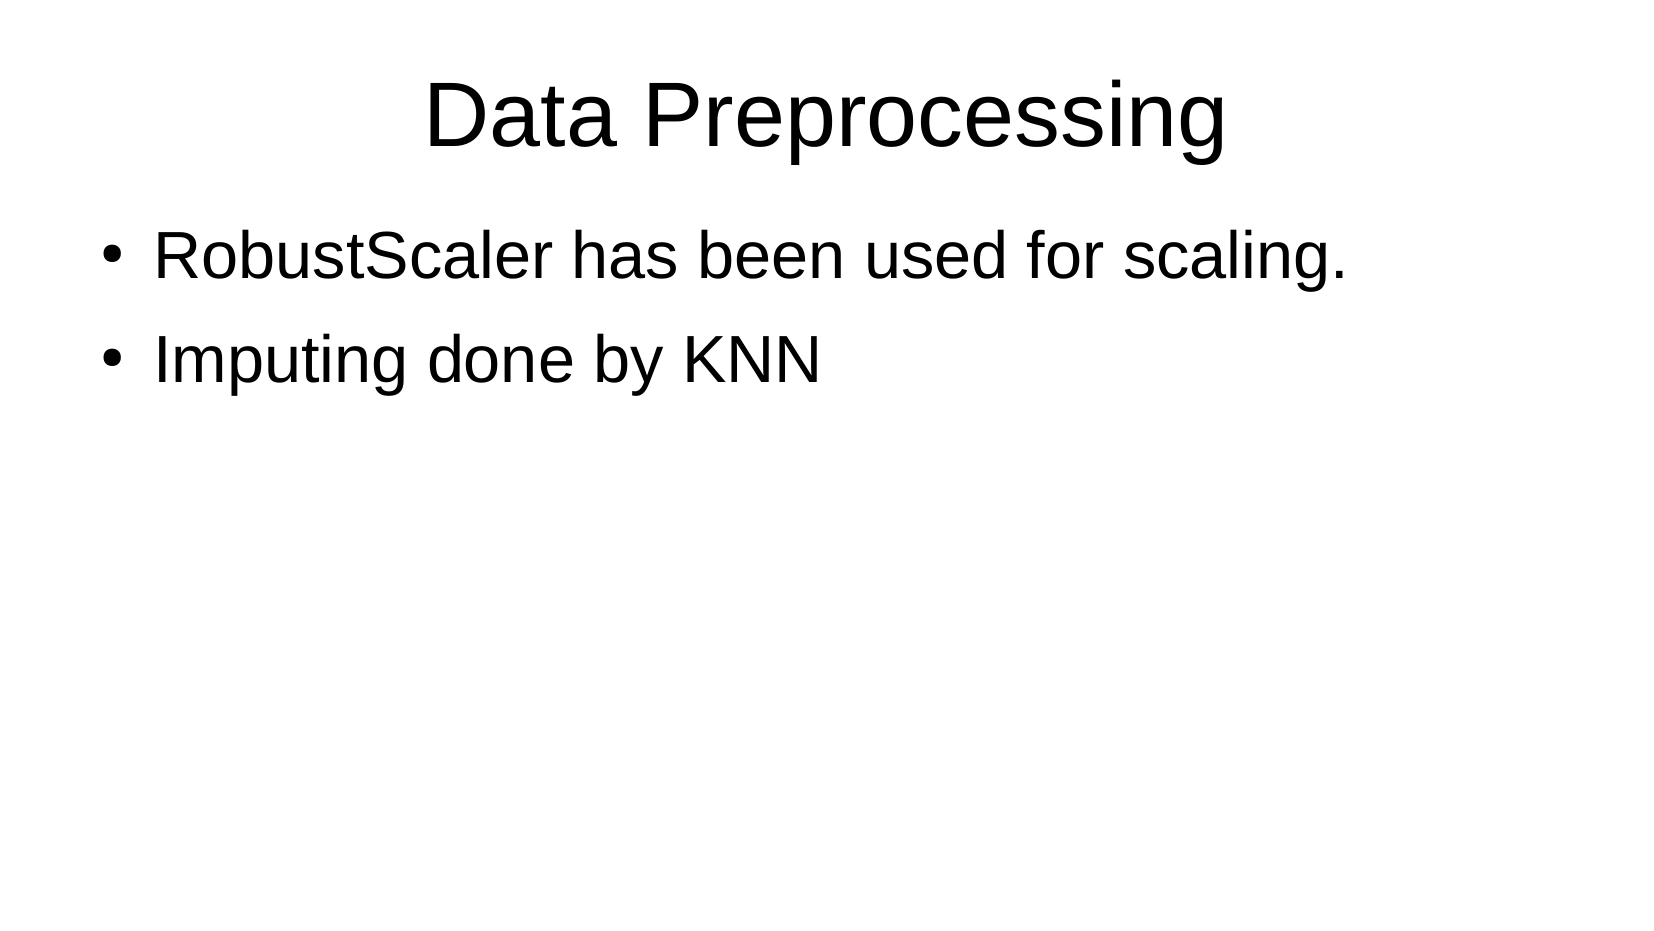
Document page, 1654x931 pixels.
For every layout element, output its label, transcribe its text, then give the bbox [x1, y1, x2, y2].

list RobustScaler has been used for scaling. Imputing done by KNN [82, 217, 1571, 758]
title Data Preprocessing [82, 37, 1571, 193]
